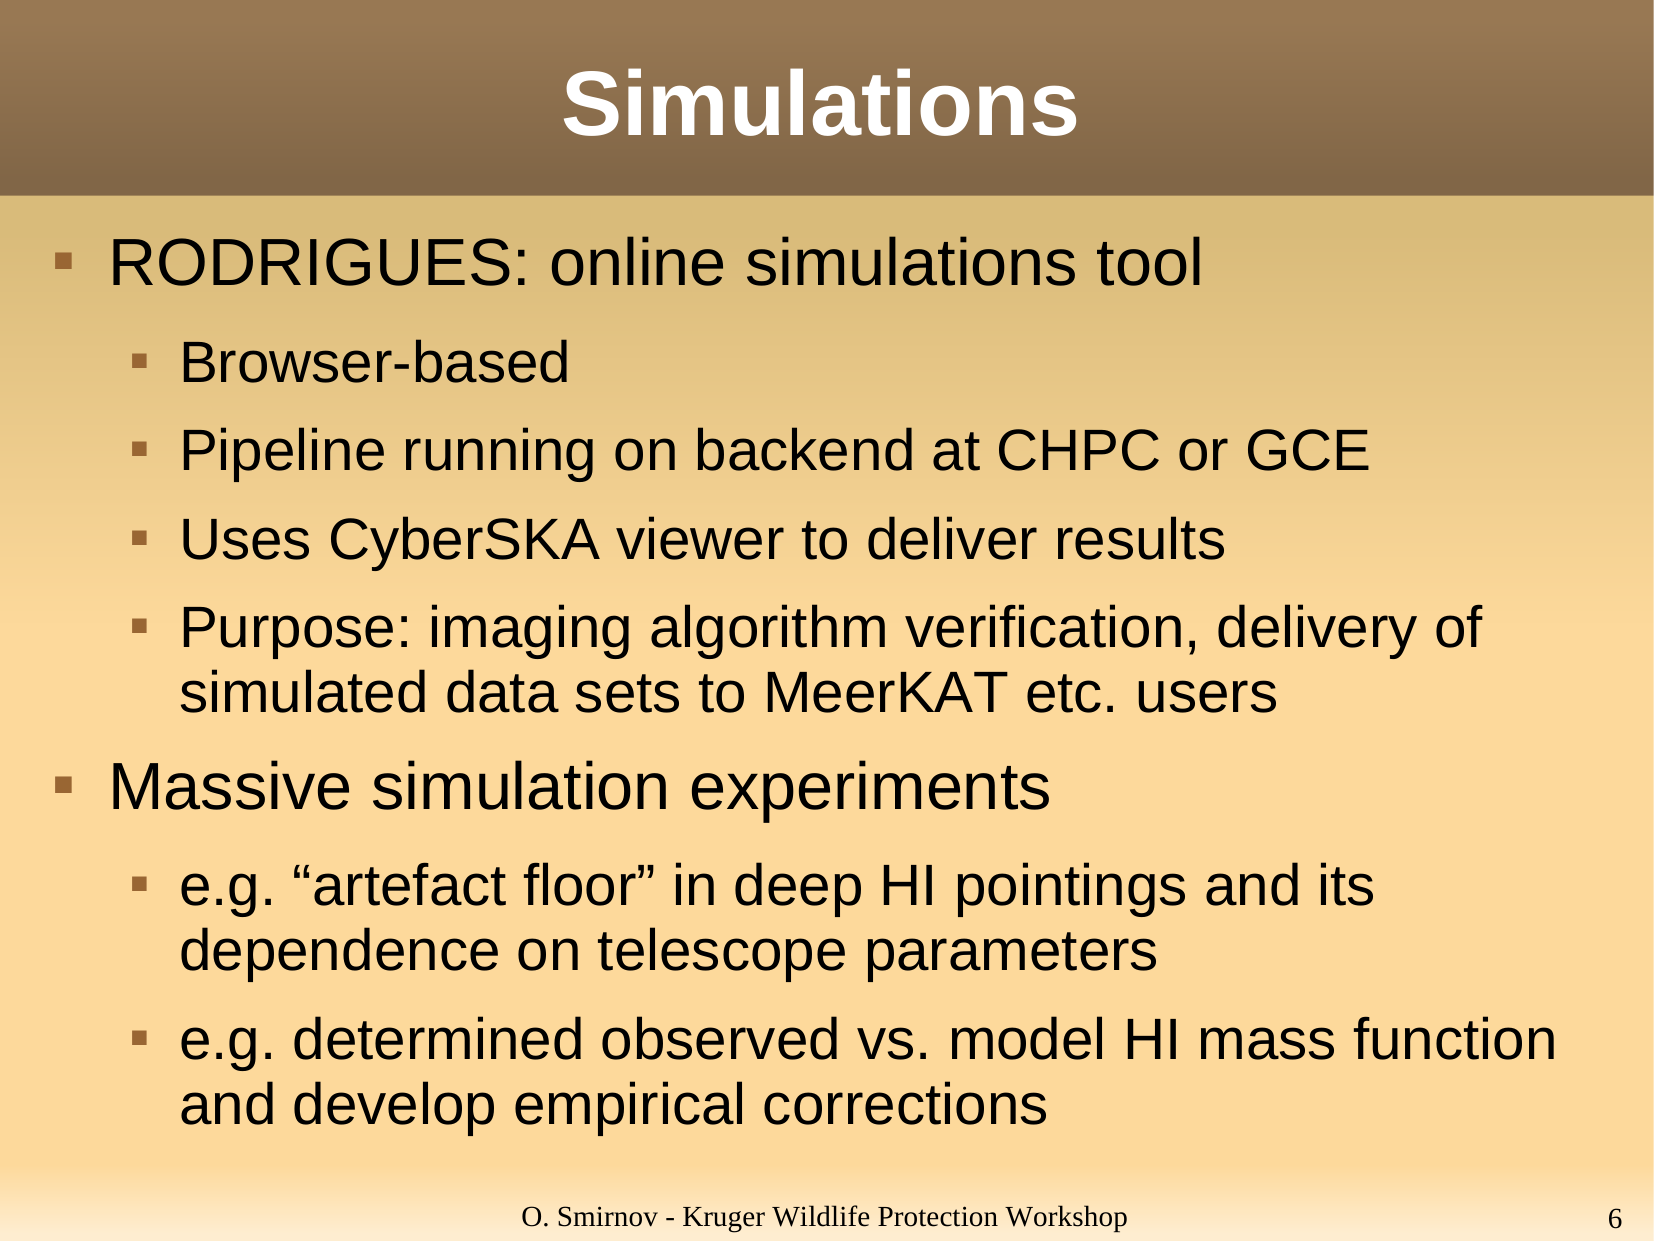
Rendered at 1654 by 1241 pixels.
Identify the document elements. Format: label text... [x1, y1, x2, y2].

title Simulations [76, 0, 1565, 208]
list RODRIGUES: online simulations tool Browser-based Pipeline running on backend at CHPC or GCE Uses CyberSKA viewer to deliver results Purpose: imaging algorithm verification, delivery of simulated data sets to MeerKAT etc. users Massive simulation experiments e.g. “artefact floor” in deep HI pointings and its dependence on telescope parameters e.g. determined observed vs. model HI mass function and develop empirical corrections [37, 225, 1613, 1163]
picture [0, 0, 1654, 1241]
